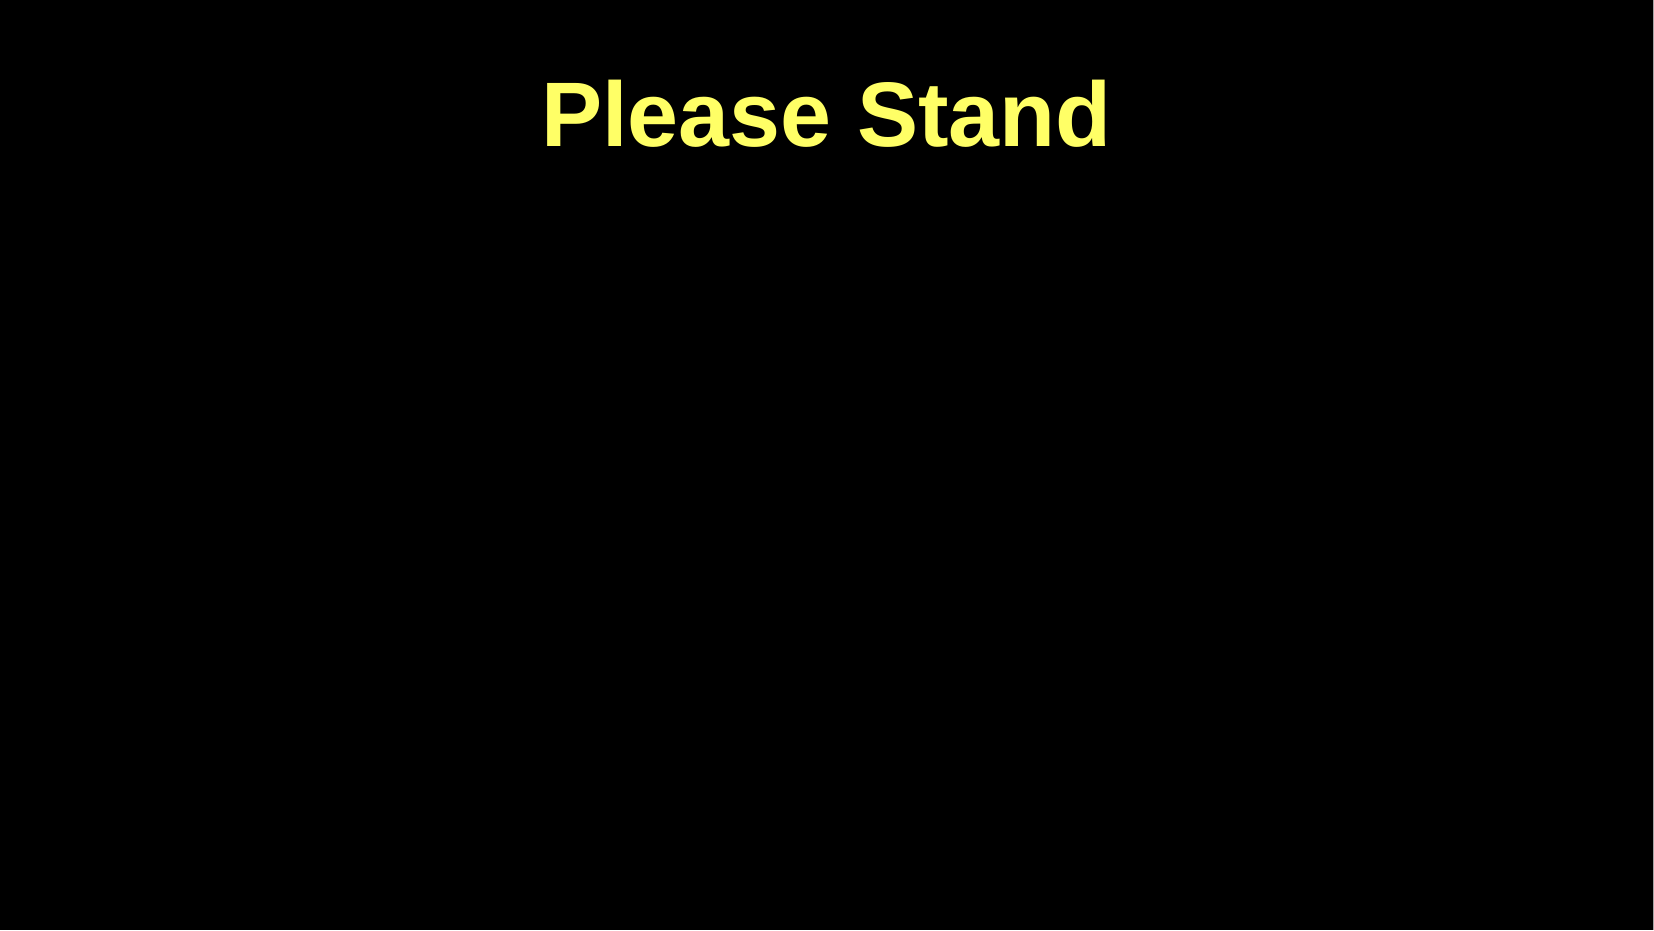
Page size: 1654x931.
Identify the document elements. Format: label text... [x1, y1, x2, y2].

title Please Stand [82, 37, 1571, 193]
